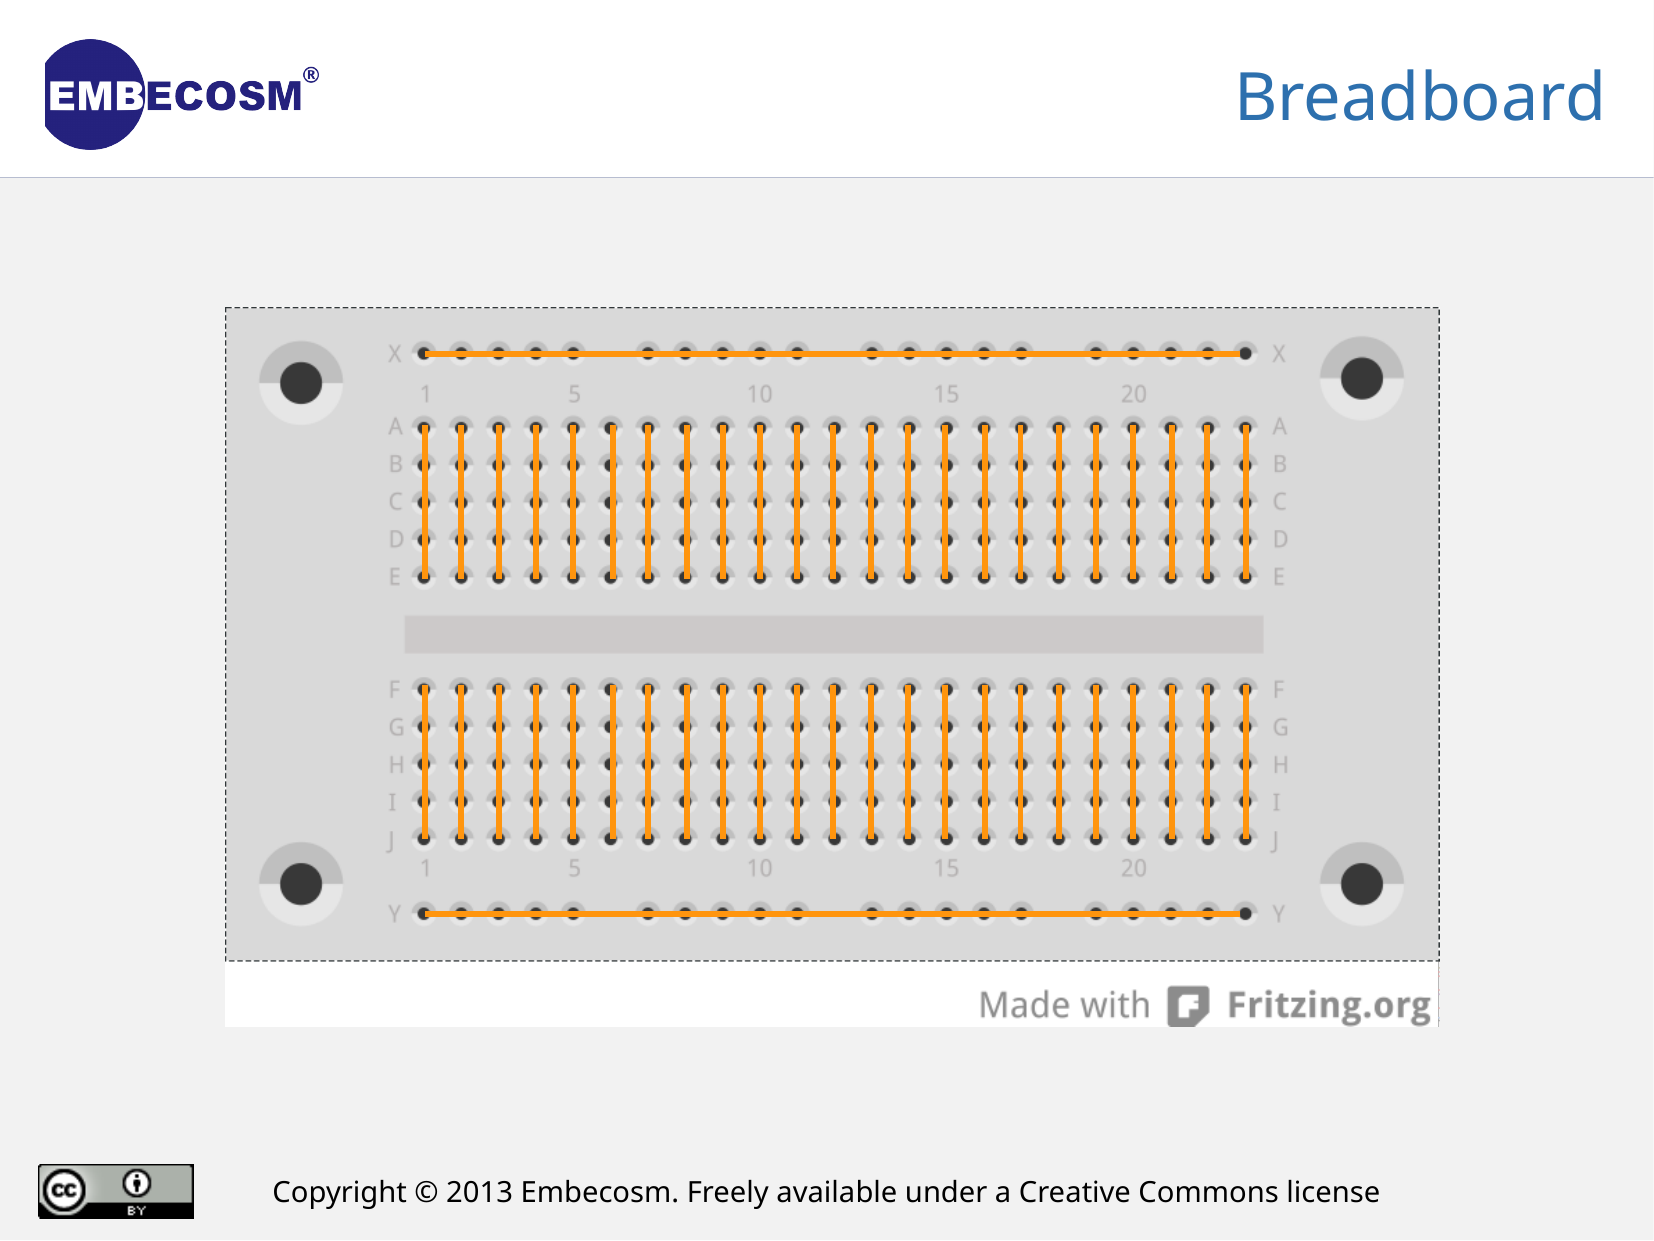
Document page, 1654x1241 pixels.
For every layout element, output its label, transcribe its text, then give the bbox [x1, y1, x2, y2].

picture [45, 39, 319, 150]
picture [225, 307, 1440, 1027]
picture [38, 1164, 194, 1219]
title Breadboard [330, 23, 1607, 166]
